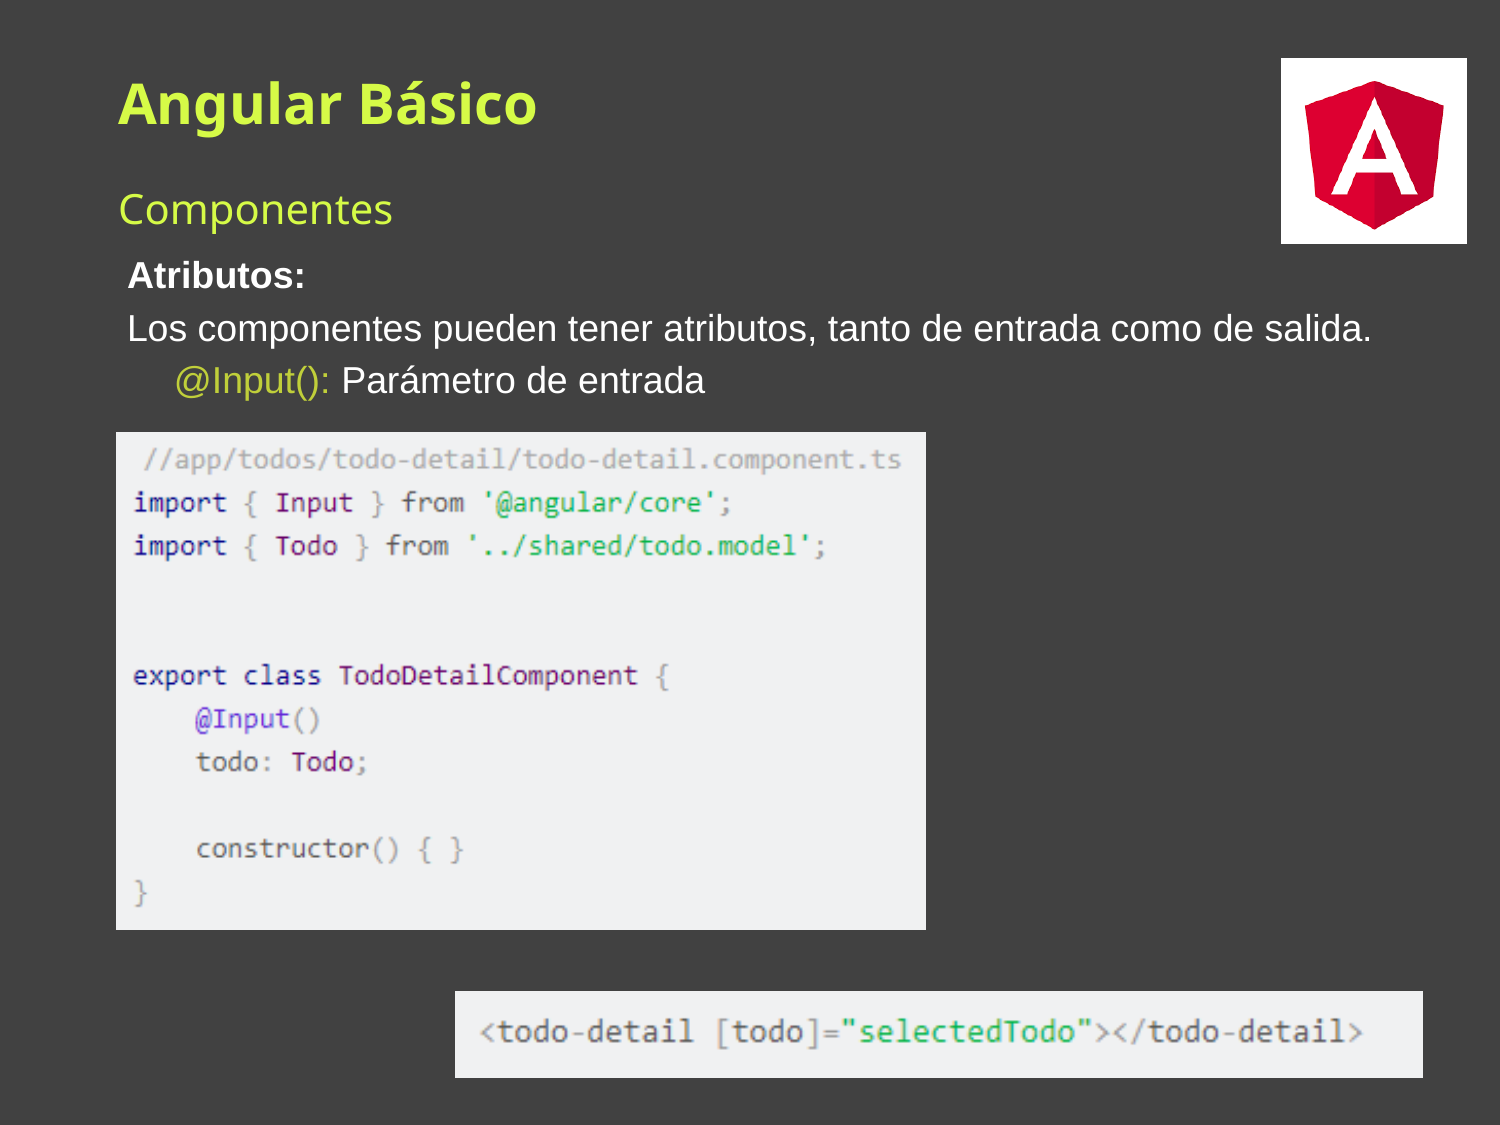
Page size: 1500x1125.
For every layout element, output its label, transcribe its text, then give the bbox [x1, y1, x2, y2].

picture [116, 432, 926, 930]
title Angular Básico [103, 59, 1282, 144]
list Componentes [103, 172, 1397, 244]
text_box Atributos: Los componentes pueden tener atributos, tanto de entrada como de salida. @Input(): Parámetro de entrada [112, 243, 1424, 1059]
picture [455, 991, 1423, 1078]
picture [1281, 58, 1467, 244]
